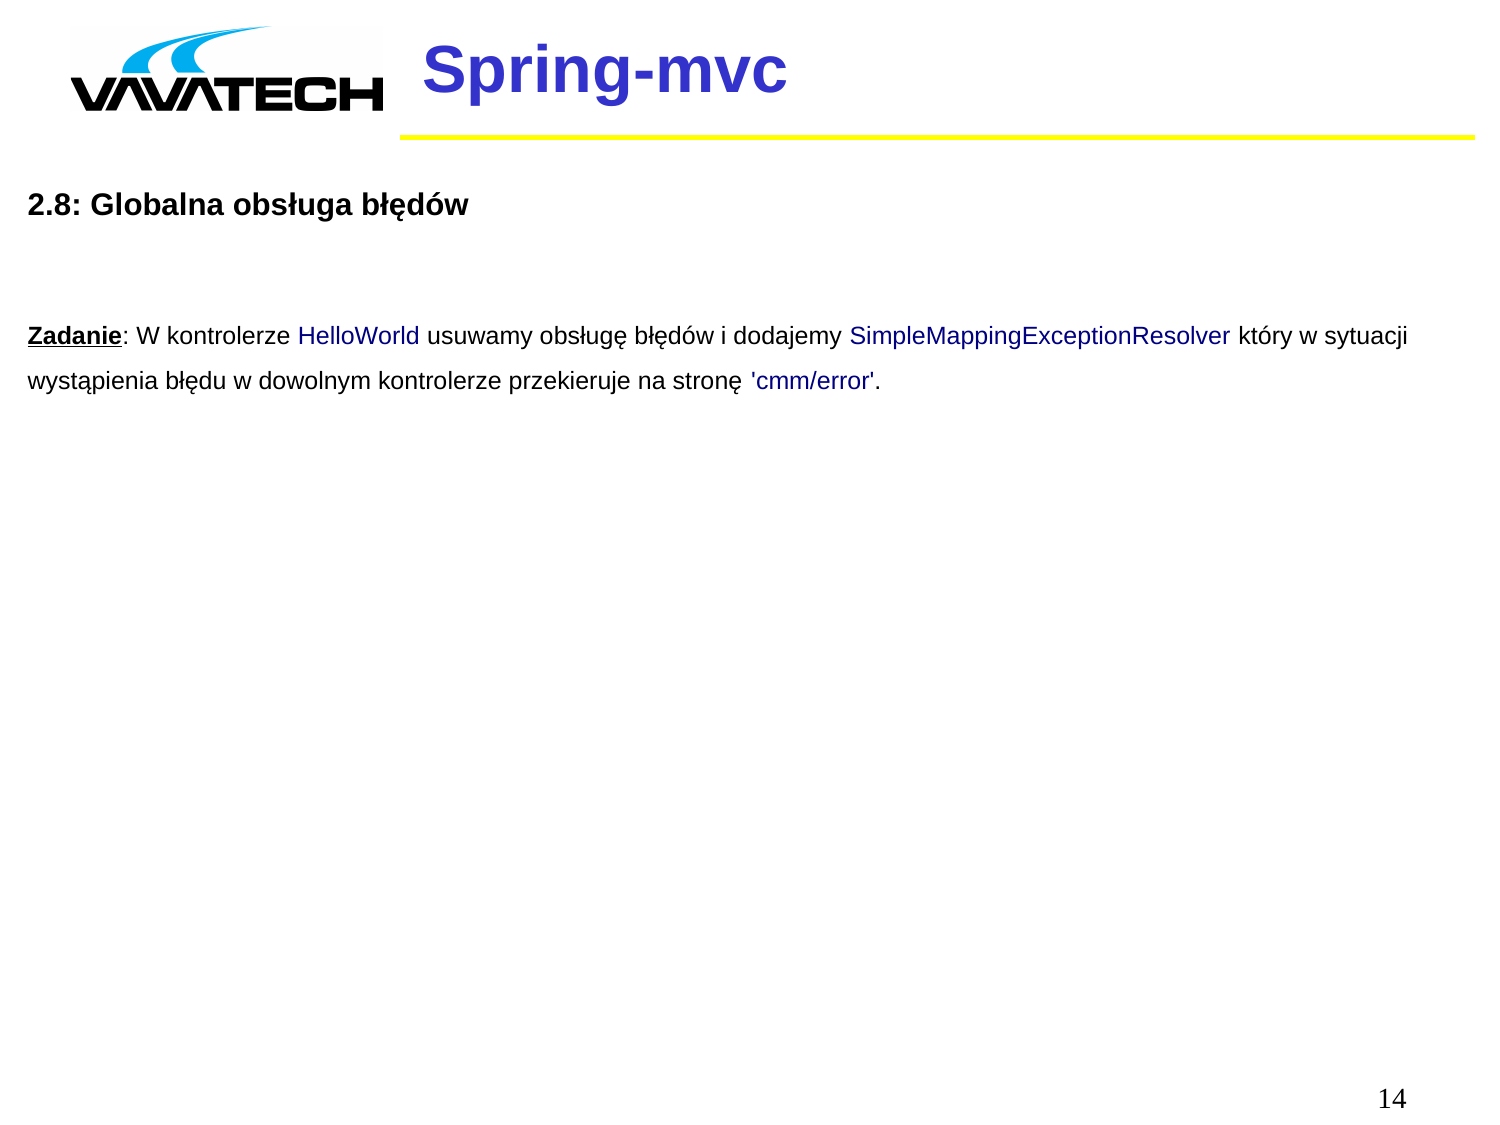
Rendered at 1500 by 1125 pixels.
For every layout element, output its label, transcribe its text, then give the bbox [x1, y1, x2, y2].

title Spring-mvc [407, 0, 1479, 157]
picture [70, 26, 383, 111]
text_box 2.8: Globalna obsługa błędów Zadanie: W kontrolerze HelloWorld usuwamy obsługę błędów i dodajemy SimpleMappingExceptionResolver który w sytuacji wystąpienia błędu w dowolnym kontrolerze przekieruje na stronę 'cmm/error'. [12, 177, 1465, 573]
